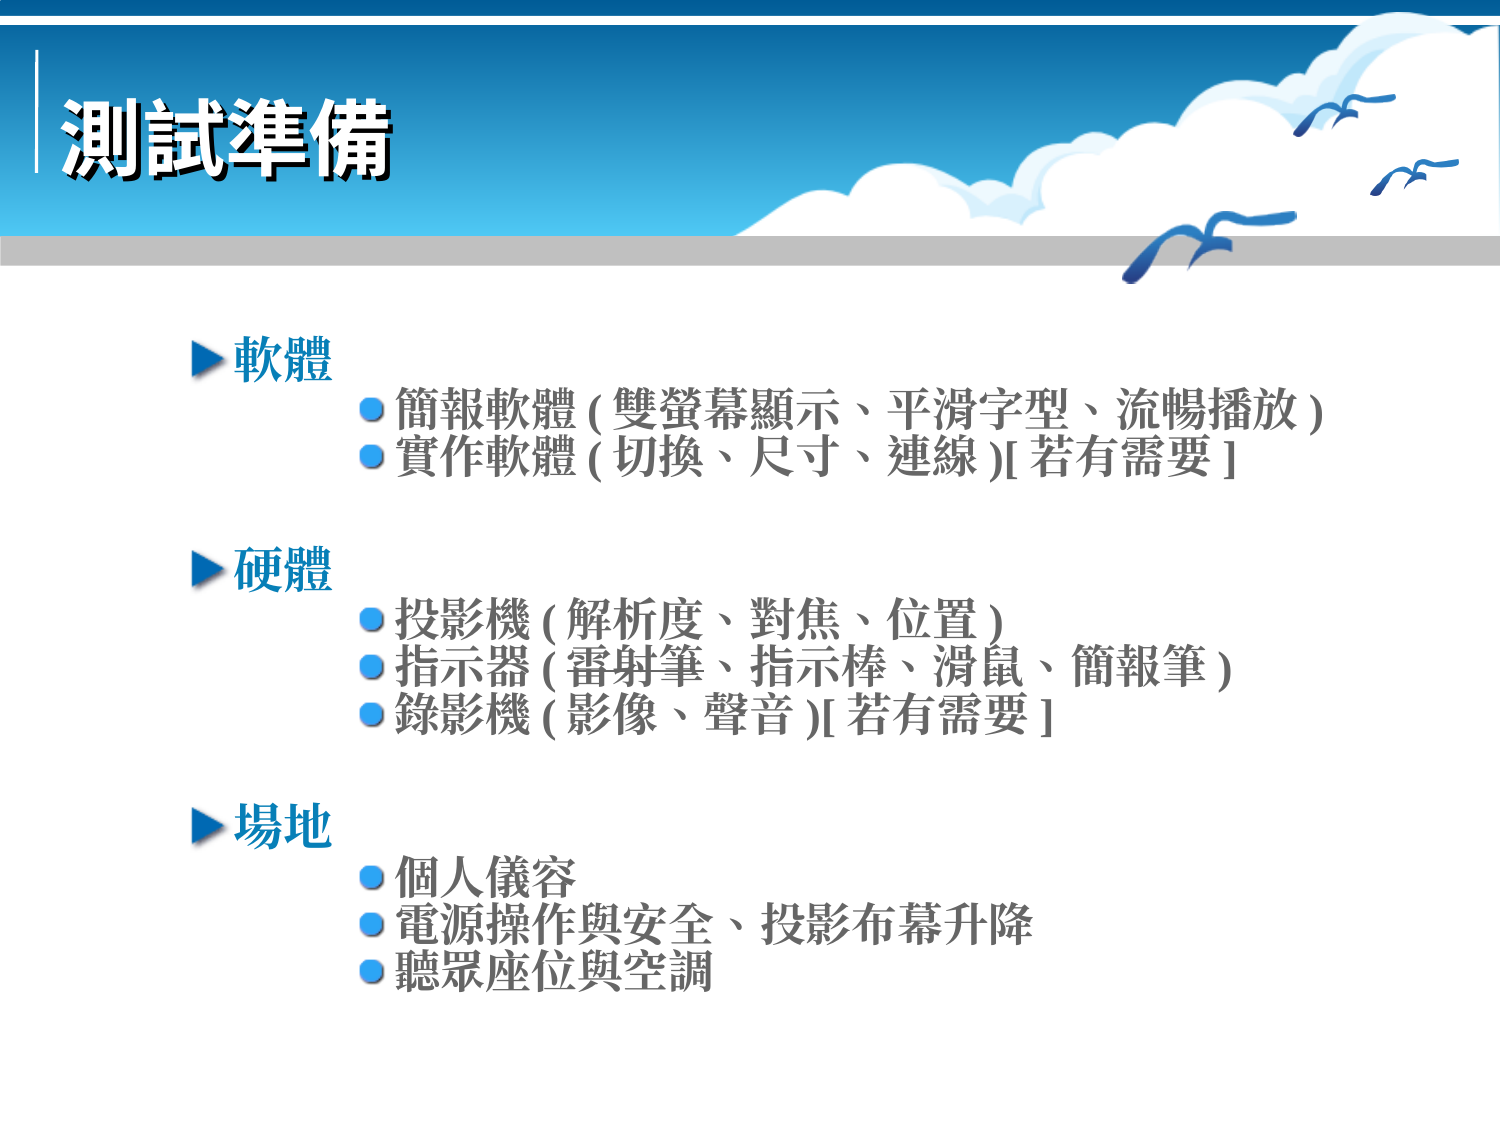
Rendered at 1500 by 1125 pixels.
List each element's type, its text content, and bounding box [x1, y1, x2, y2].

list 軟體 簡報軟體(雙螢幕顯示、平滑字型、流暢播放) 實作軟體(切換、尺寸、連線)[若有需要] 硬體 投影機(解析度、對焦、位置) 指示器(雷射筆、指示棒、滑鼠、簡報筆) 錄影機(影像、聲音)[若有需要] 場地 個人儀容 電源操作與安全、投影布幕升降 聽眾座位與空調 [189, 306, 1451, 1070]
picture [730, 12, 1500, 284]
title 測試準備 [59, 86, 1465, 186]
